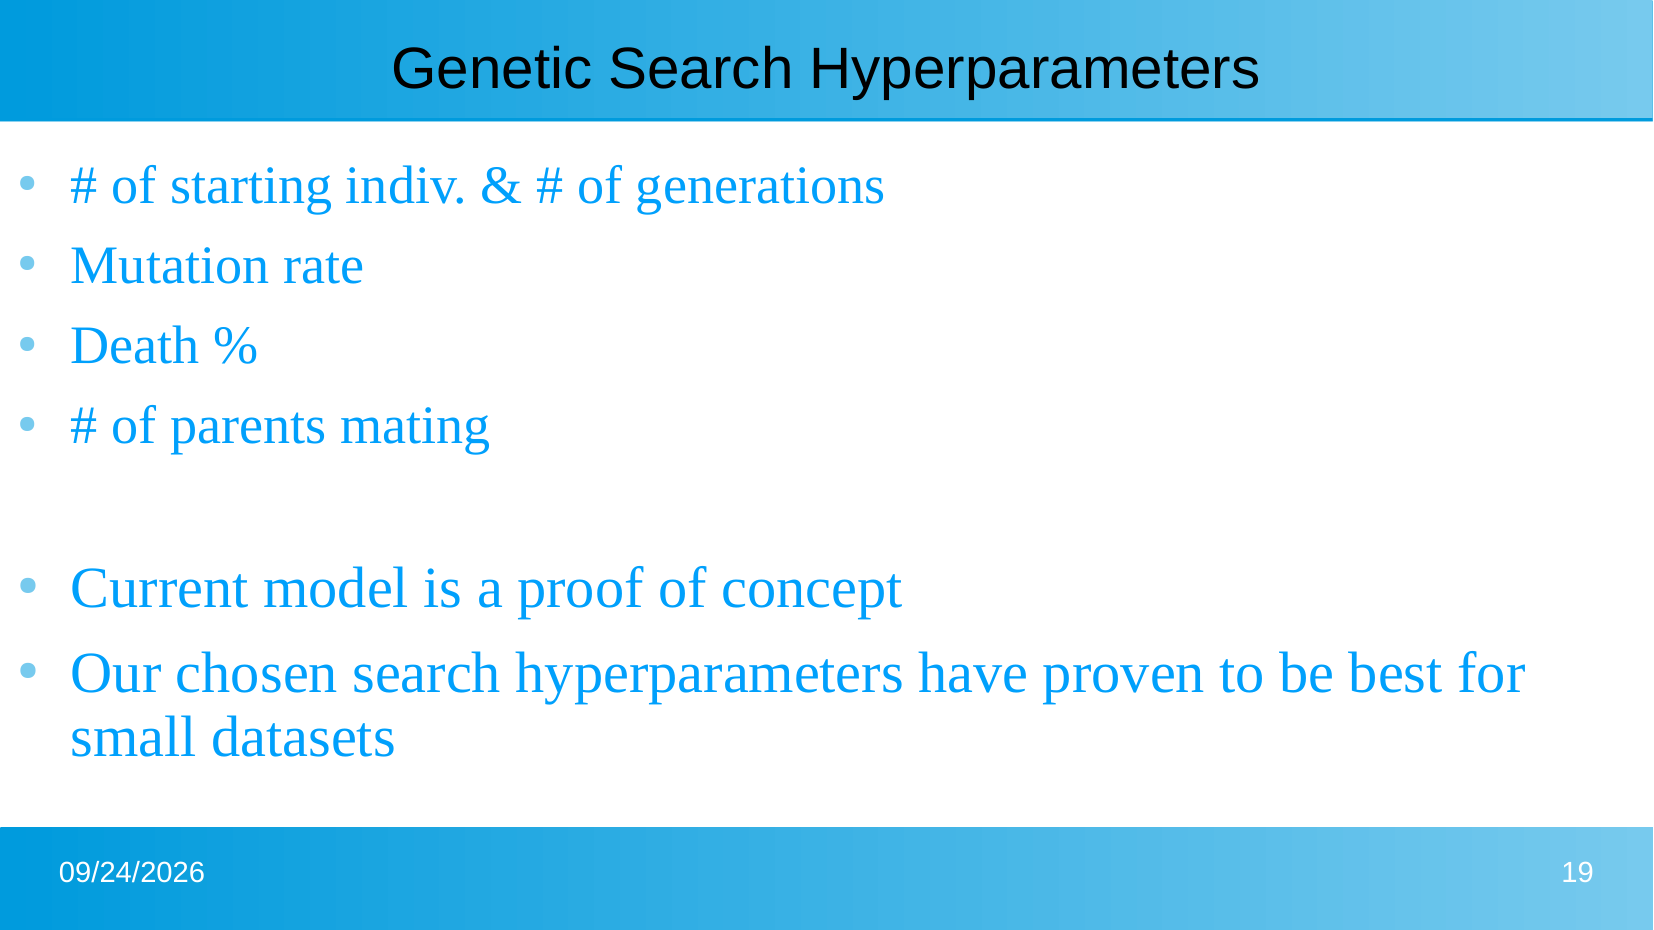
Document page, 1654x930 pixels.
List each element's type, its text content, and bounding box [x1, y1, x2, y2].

title Genetic Search Hyperparameters [58, 29, 1594, 108]
list # of starting indiv. & # of generations Mutation rate Death % # of parents mating Current model is a proof of concept Our chosen search hyperparameters have proven to be best for small datasets [0, 75, 1535, 666]
